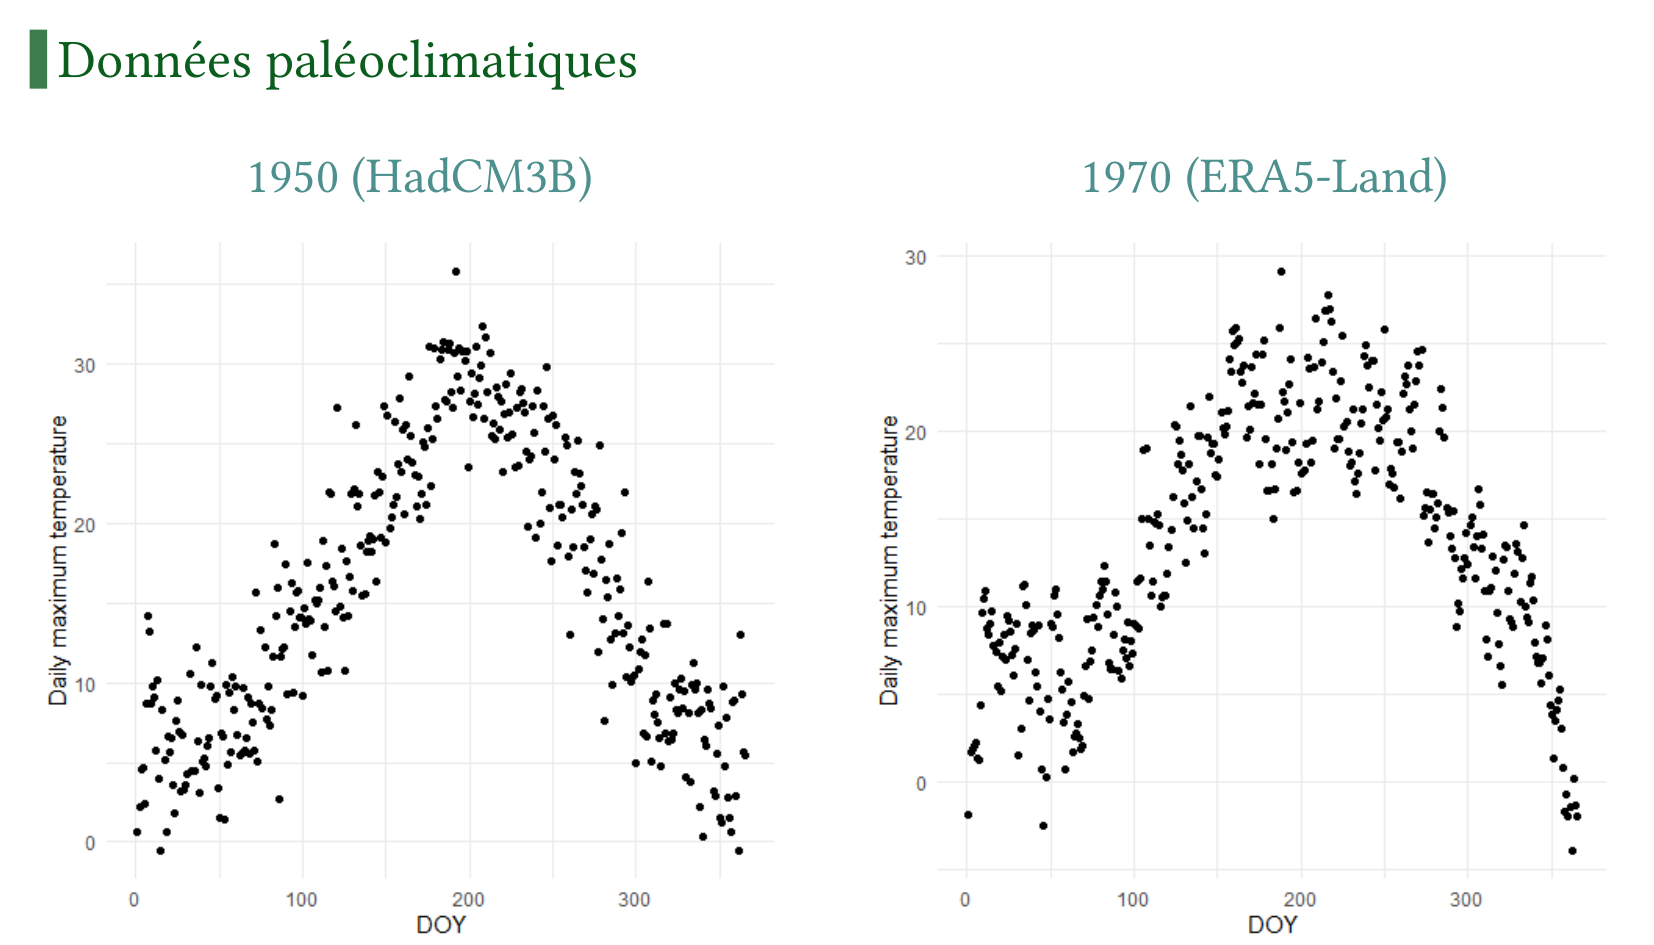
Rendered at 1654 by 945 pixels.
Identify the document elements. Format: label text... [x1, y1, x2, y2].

text_box [29, 29, 48, 89]
subtitle Données paléoclimatiques [59, 29, 1571, 119]
text_box 1970 (ERA5-Land) [921, 147, 1608, 232]
text_box 1950 (HadCM3B) [76, 147, 764, 232]
picture [35, 232, 787, 945]
picture [866, 232, 1619, 945]
